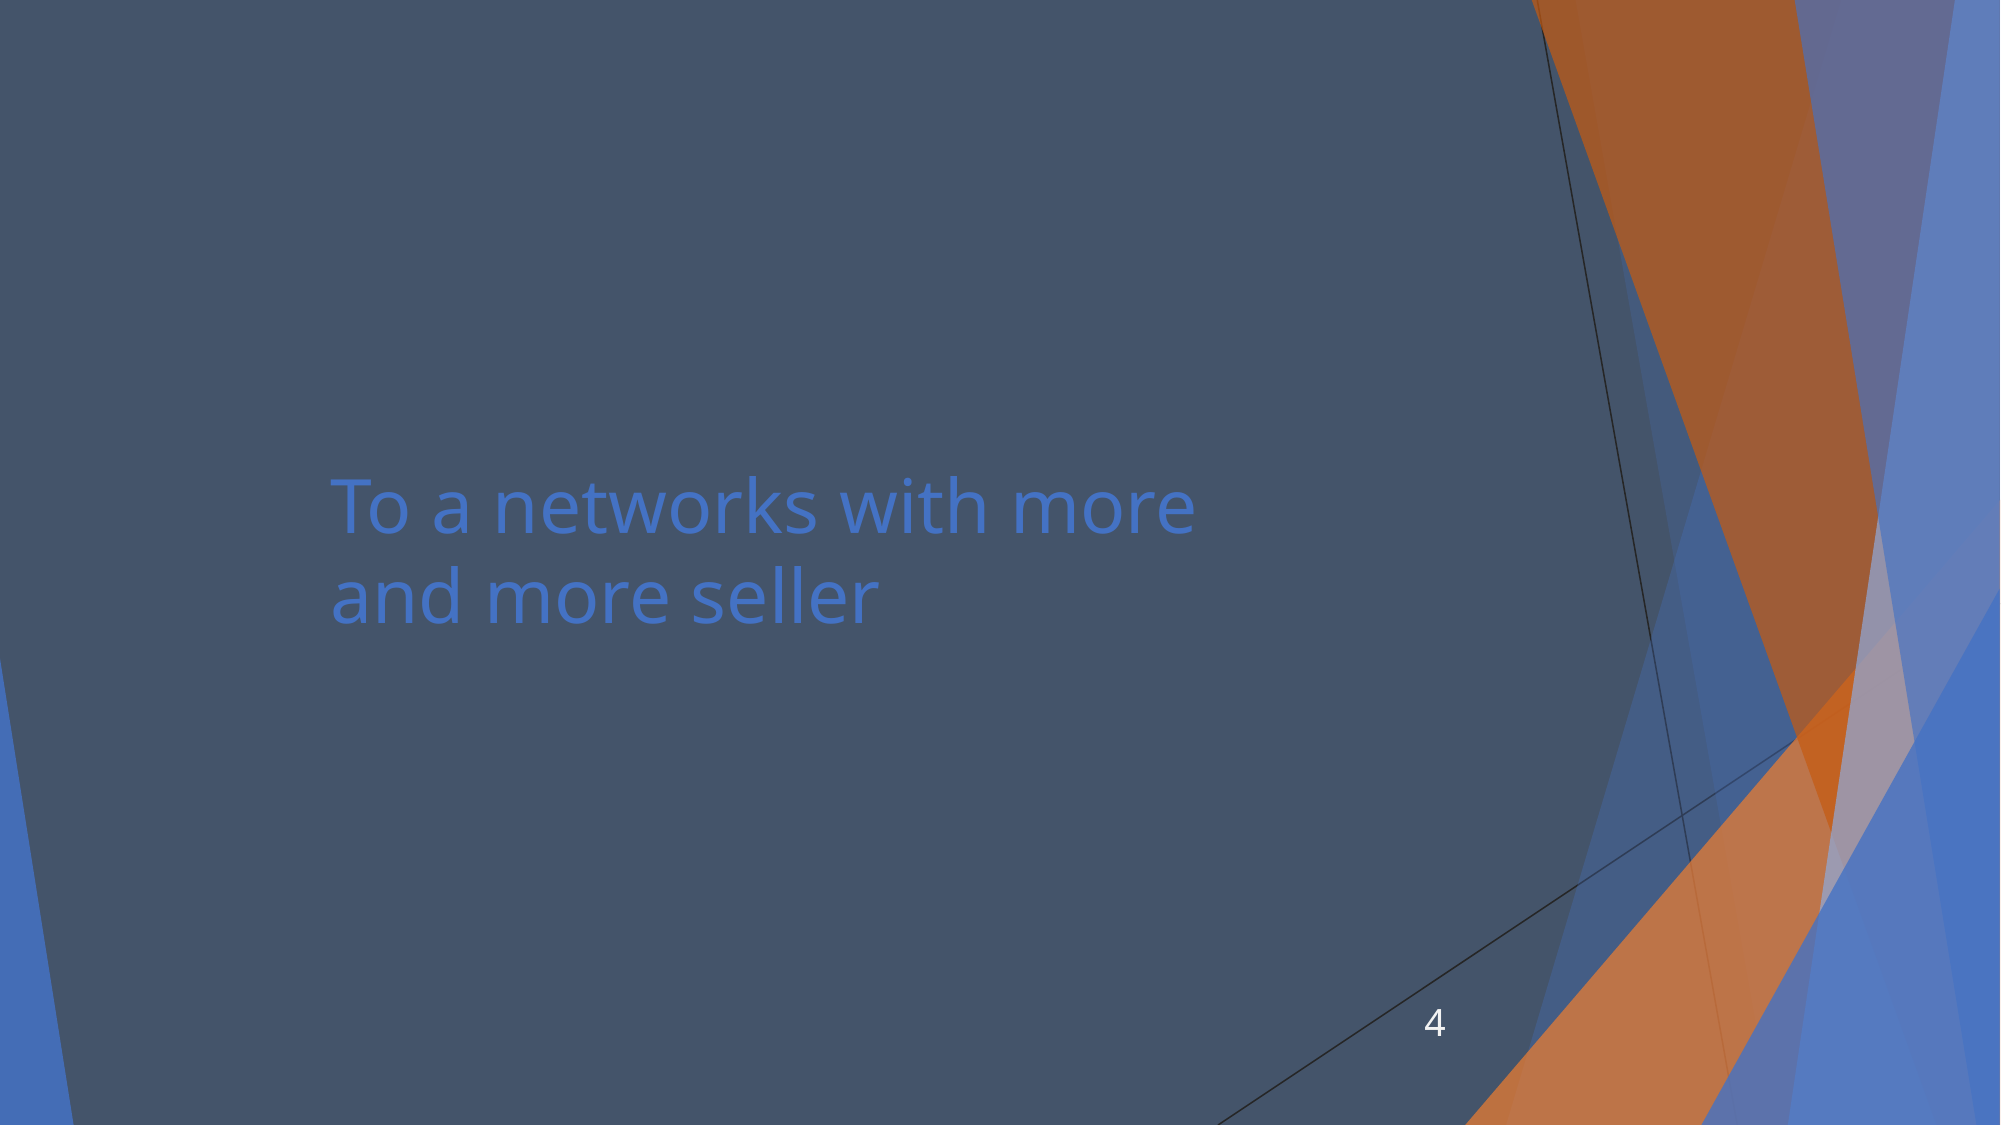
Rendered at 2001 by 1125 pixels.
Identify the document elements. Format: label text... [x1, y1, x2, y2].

text_box ‹#› [1409, 991, 1522, 1051]
title To a networks with more and more seller [315, 450, 1726, 668]
